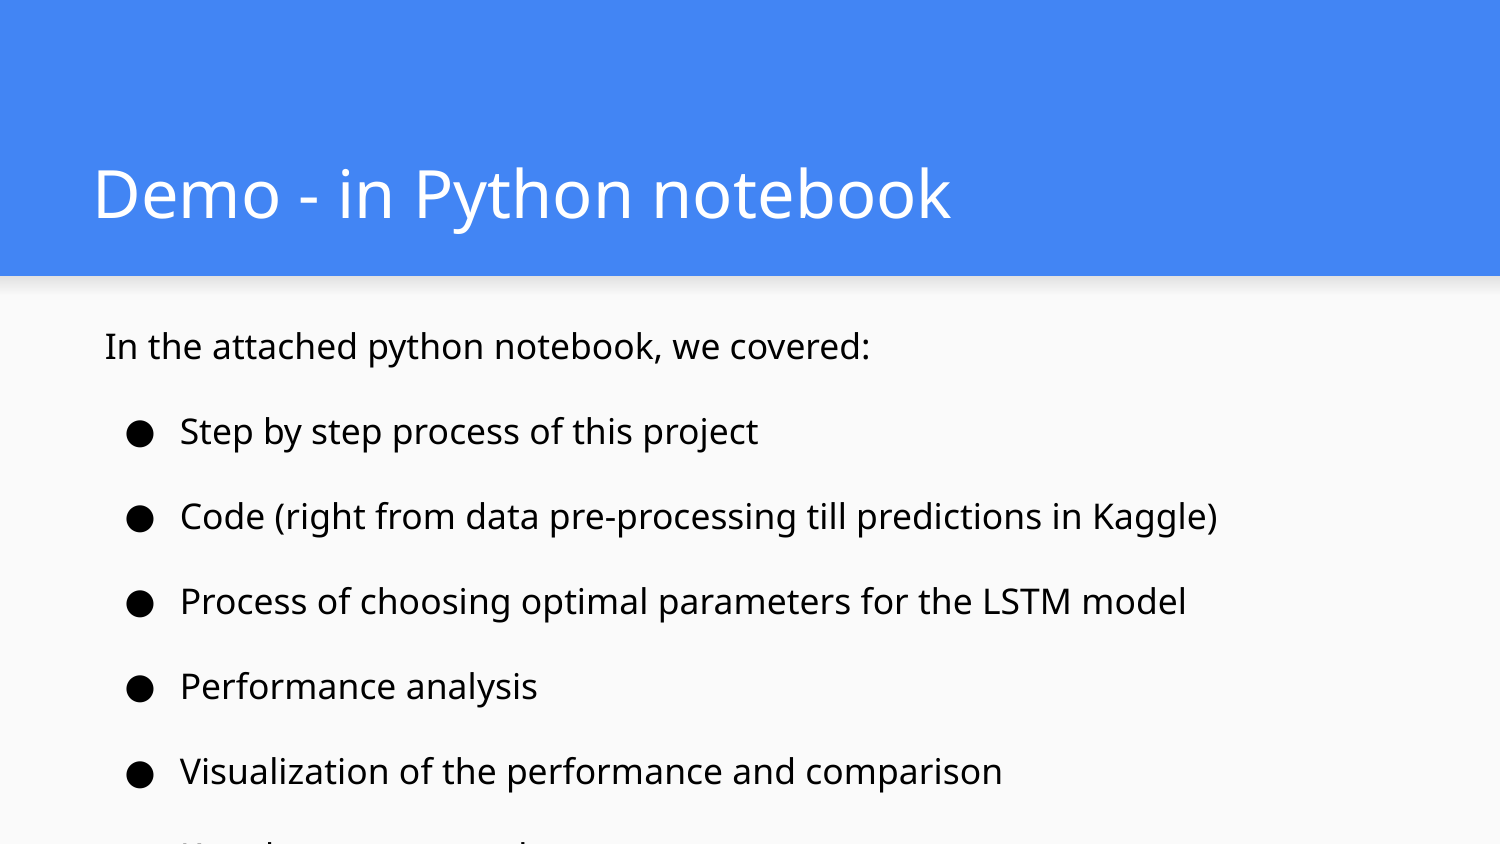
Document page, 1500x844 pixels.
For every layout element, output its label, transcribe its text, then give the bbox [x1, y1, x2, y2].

text_box In the attached python notebook, we covered: Step by step process of this project Code (right from data pre-processing till predictions in Kaggle) Process of choosing optimal parameters for the LSTM model Performance analysis Visualization of the performance and comparison Kaggle scores at each step [89, 266, 1374, 691]
title Demo - in Python notebook [77, 121, 1427, 248]
